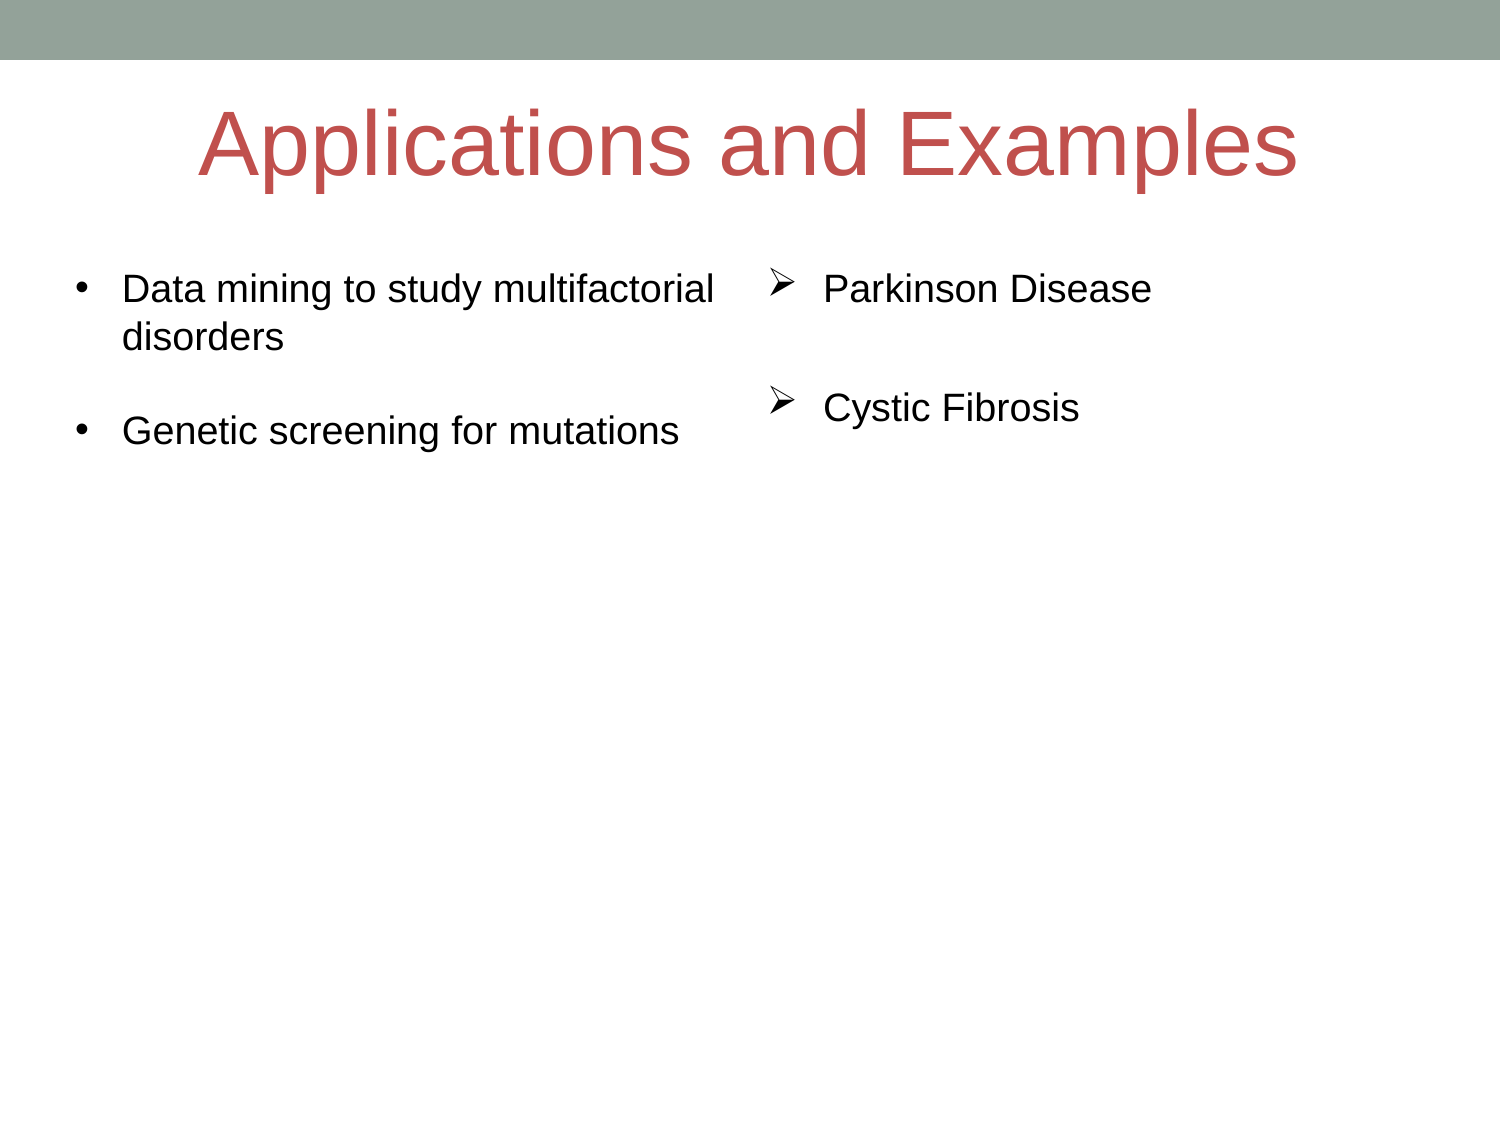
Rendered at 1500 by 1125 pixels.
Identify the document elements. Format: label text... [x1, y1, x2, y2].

list Data mining to study multifactorial disorders Genetic screening for mutations [75, 263, 734, 1068]
list Parkinson Disease Cystic Fibrosis [766, 263, 1426, 1068]
title Applications and Examples [75, 44, 1425, 233]
